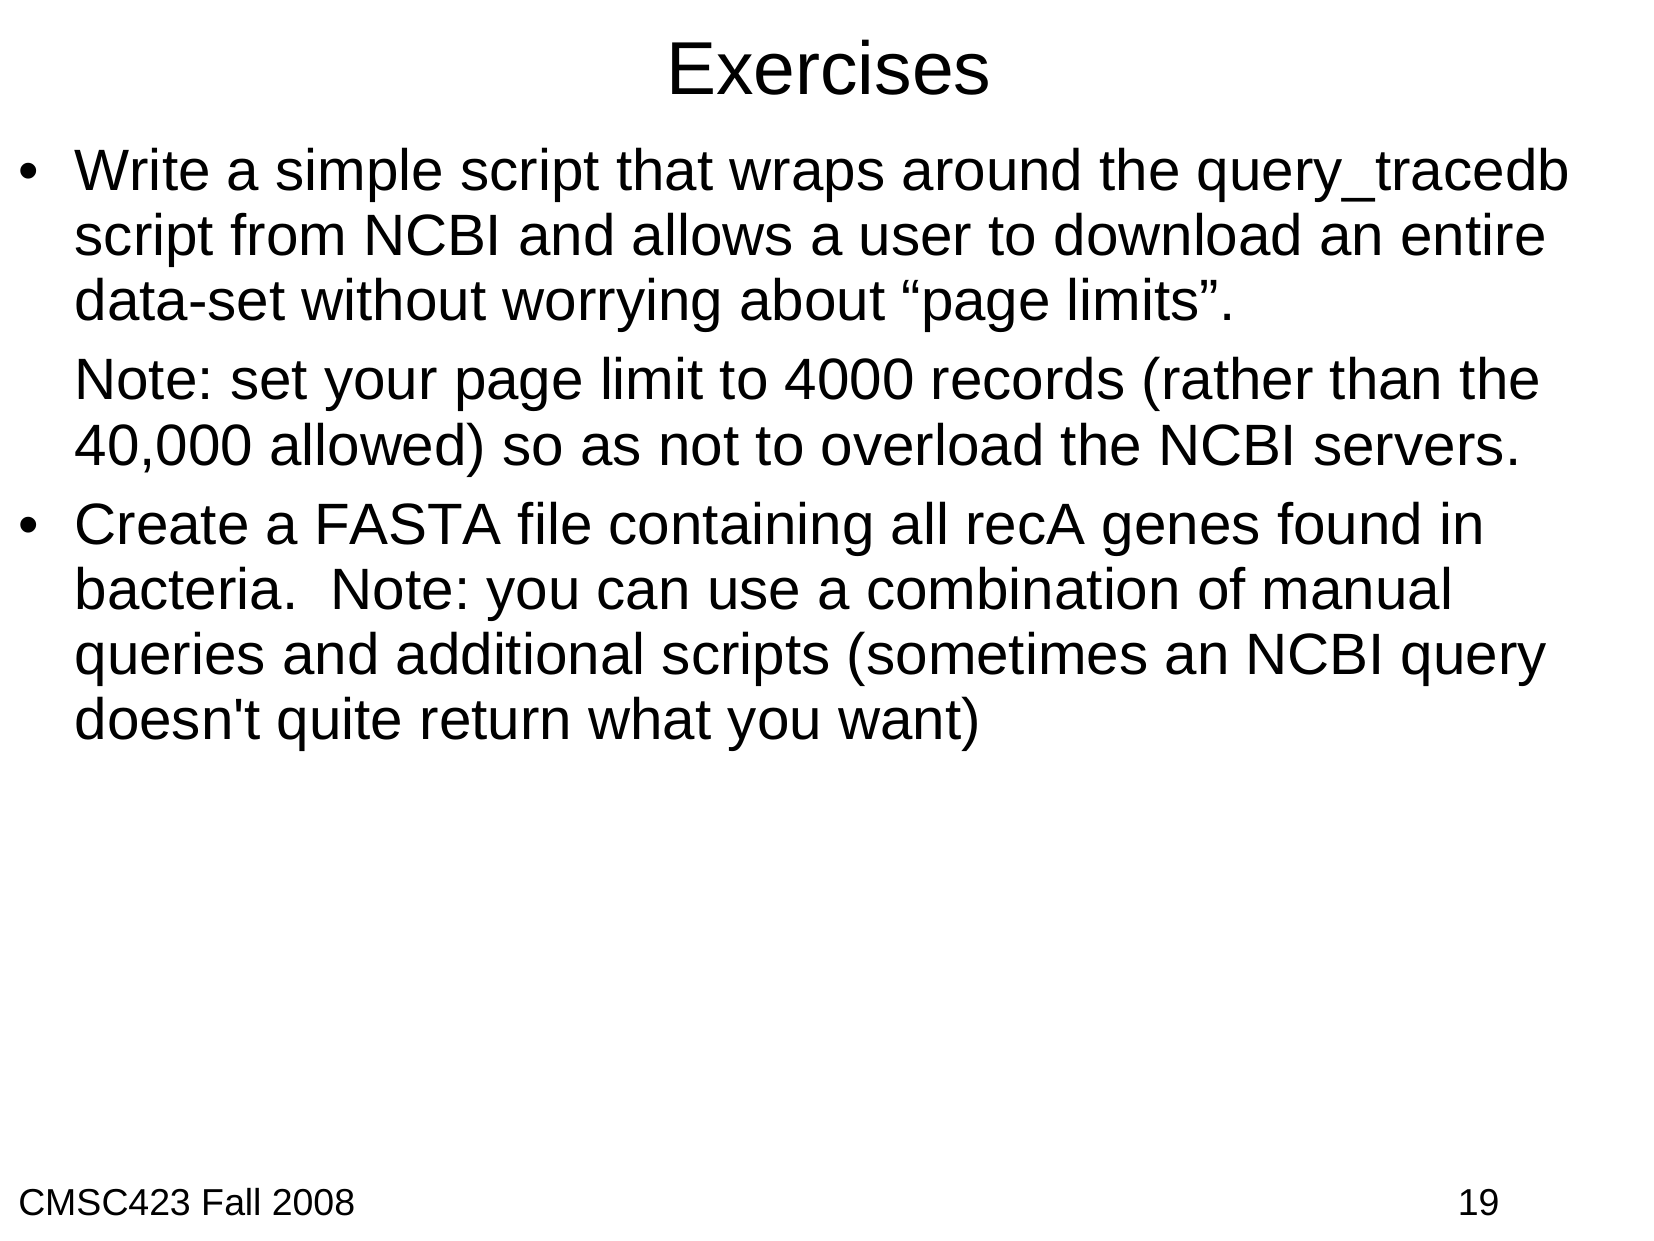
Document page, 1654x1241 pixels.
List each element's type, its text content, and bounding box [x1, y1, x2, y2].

title Exercises [21, 18, 1637, 120]
list Write a simple script that wraps around the query_tracedb script from NCBI and allows a user to download an entire data-set without worrying about “page limits”. Note: set your page limit to 4000 records (rather than the 40,000 allowed) so as not to overload the NCBI servers. Create a FASTA file containing all recA genes found in bacteria. Note: you can use a combination of manual queries and additional scripts (sometimes an NCBI query doesn't quite return what you want) [18, 137, 1637, 1167]
